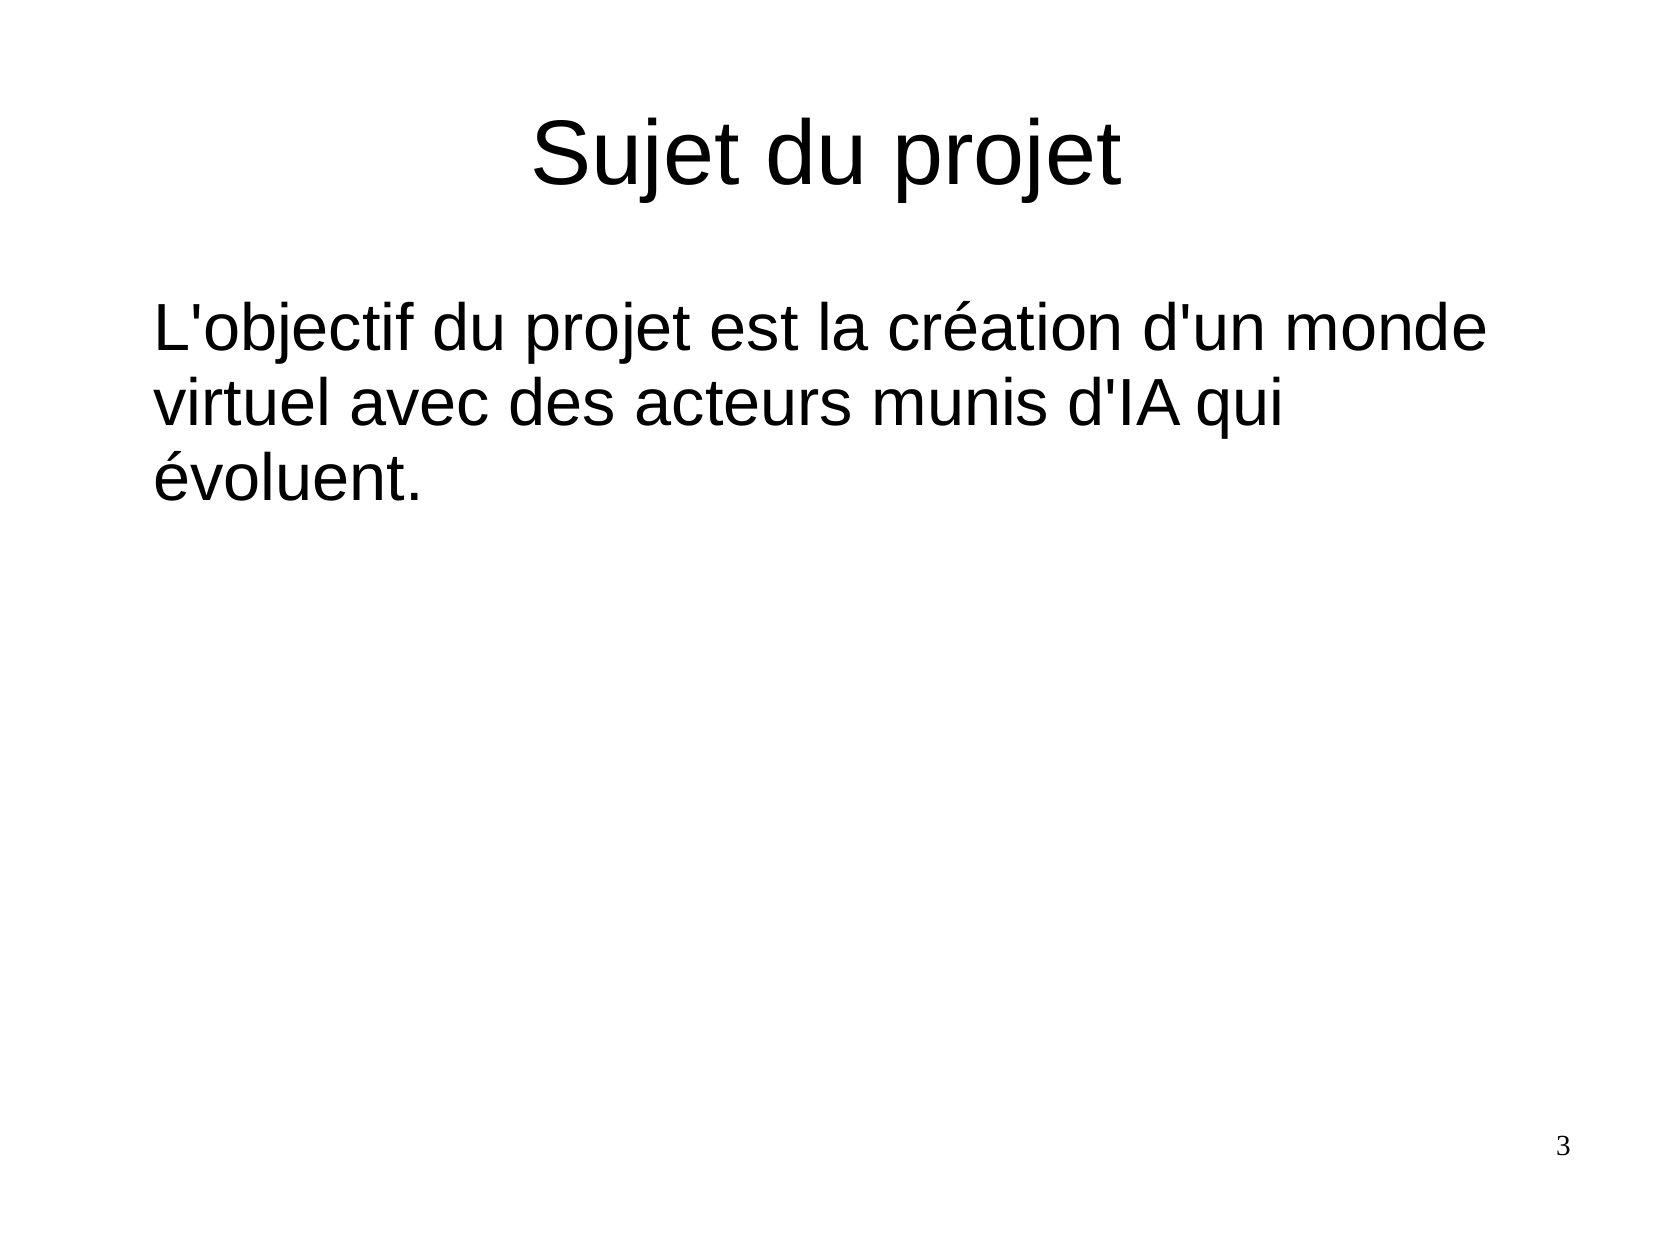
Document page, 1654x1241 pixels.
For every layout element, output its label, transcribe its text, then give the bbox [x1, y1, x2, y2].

list L'objectif du projet est la création d'un monde virtuel avec des acteurs munis d'IA qui évoluent. [82, 290, 1571, 1010]
title Sujet du projet [82, 49, 1571, 257]
